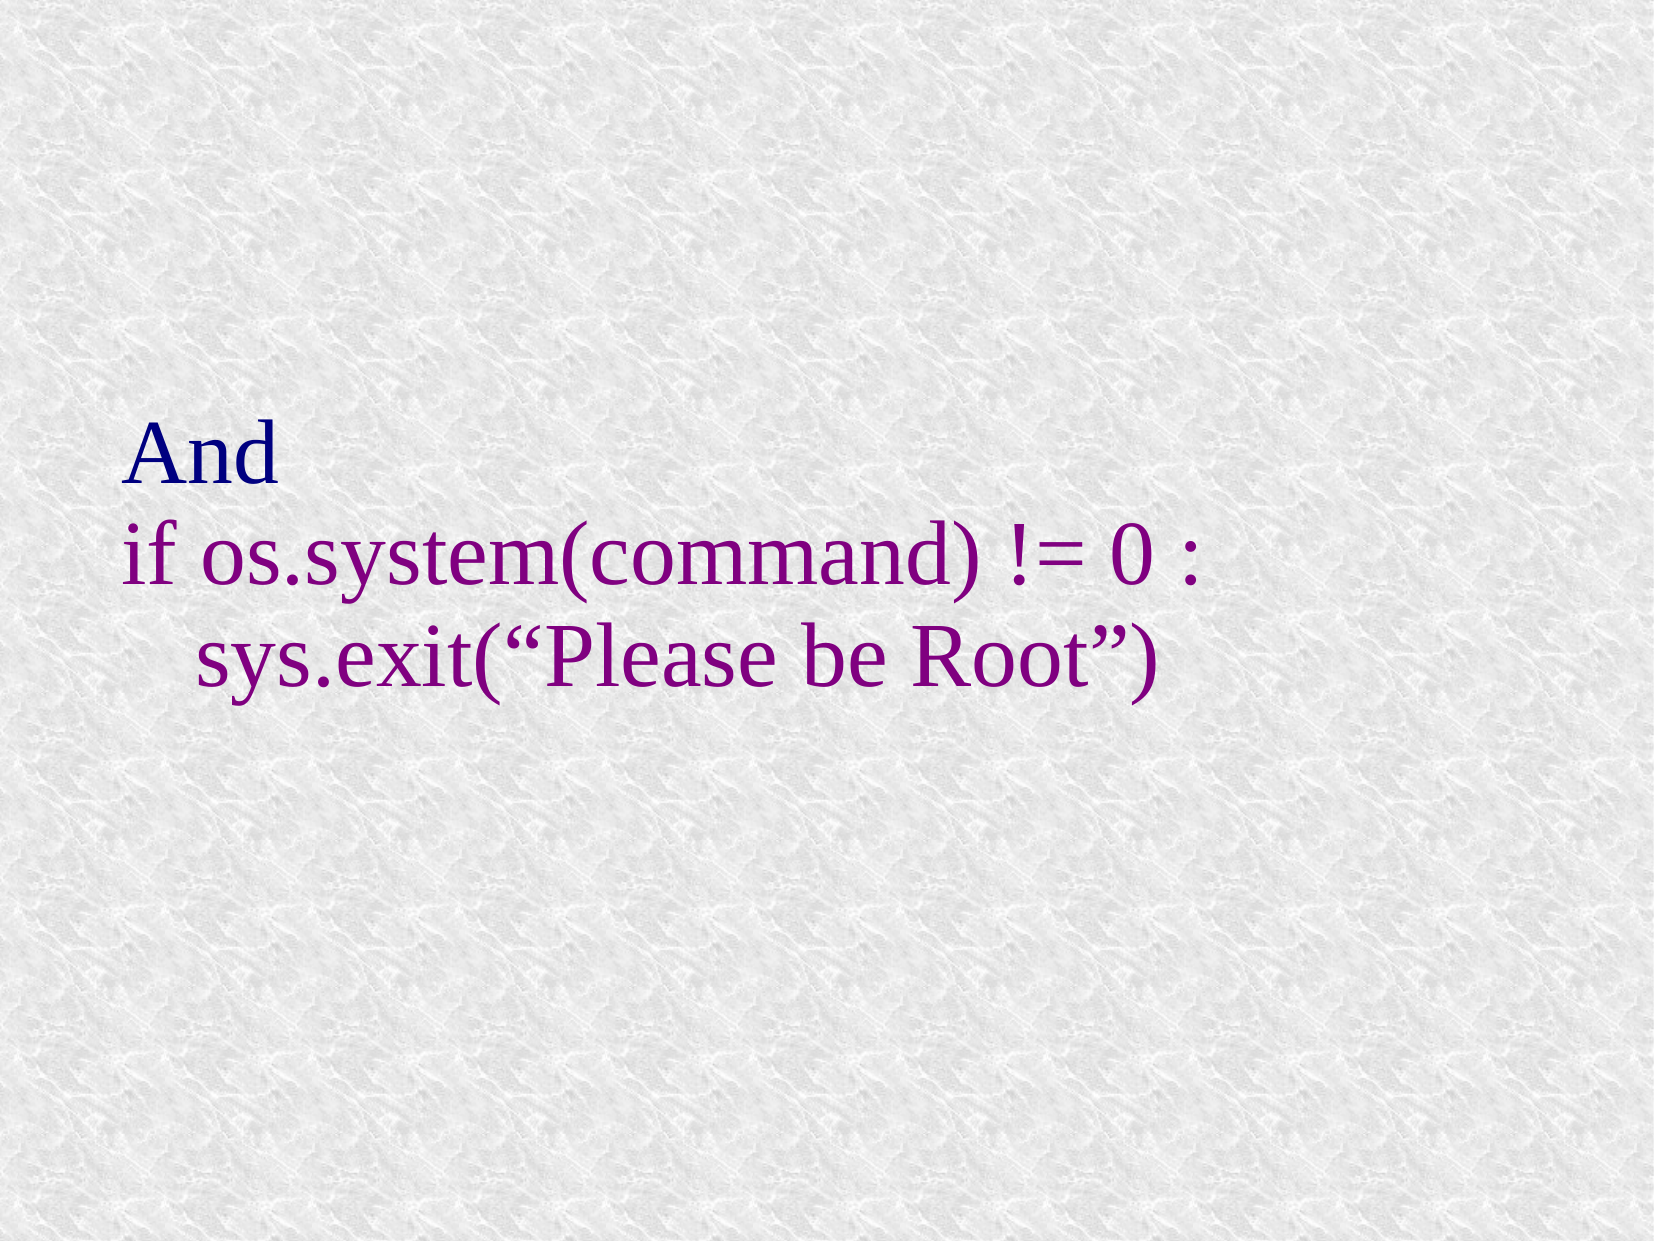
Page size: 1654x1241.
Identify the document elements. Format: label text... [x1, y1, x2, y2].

picture [0, 0, 1654, 1241]
title And if os.system(command) != 0 : sys.exit(“Please be Root”) [121, 386, 1534, 721]
